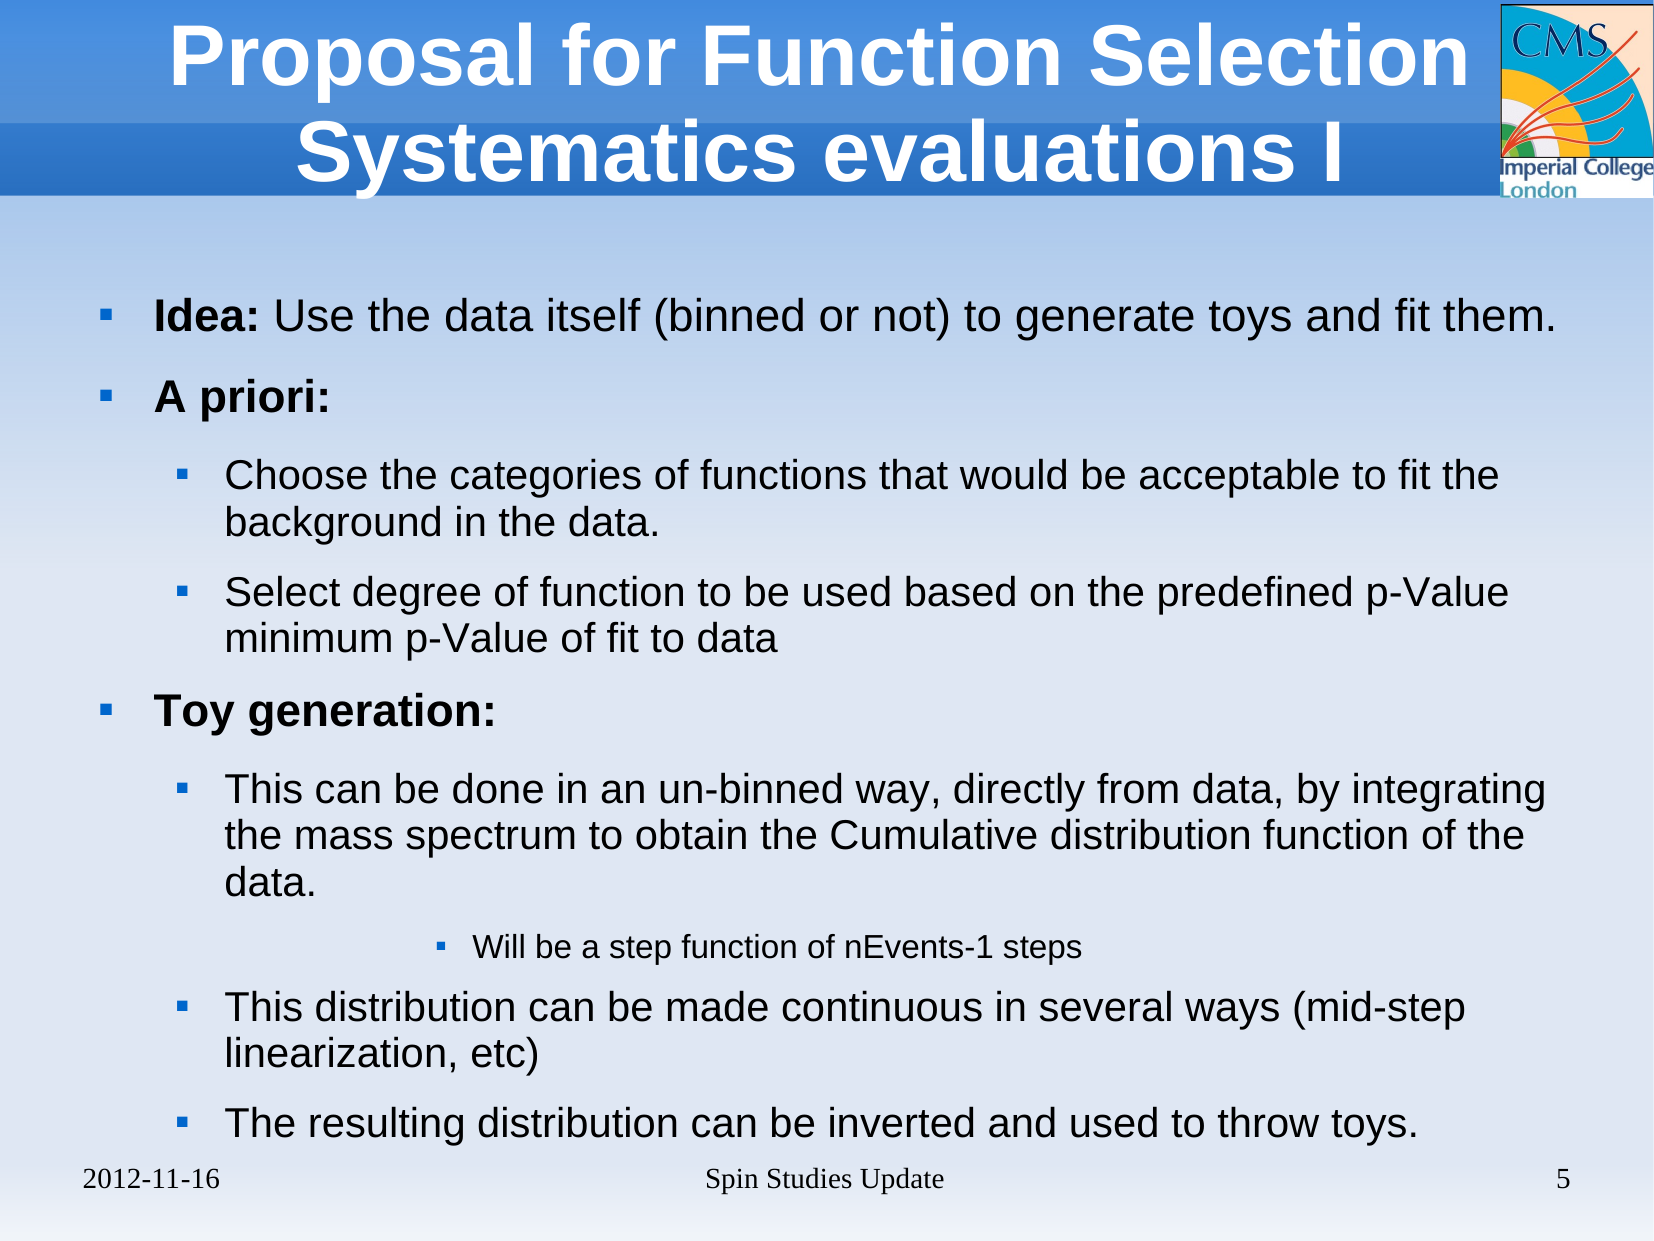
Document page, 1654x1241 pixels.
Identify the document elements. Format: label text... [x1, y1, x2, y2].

picture [0, 0, 1654, 1241]
title Proposal for Function Selection Systematics evaluations I [76, 0, 1565, 208]
list Idea: Use the data itself (binned or not) to generate toys and fit them. A priori: Choose the categories of functions that would be acceptable to fit the background in the data. Select degree of function to be used based on the predefined p-Value minimum p-Value of fit to data Toy generation: This can be done in an un-binned way, directly from data, by integrating the mass spectrum to obtain the Cumulative distribution function of the data. Will be a step function of nEvents-1 steps This distribution can be made continuous in several ways (mid-step linearization, etc) The resulting distribution can be inverted and used to throw toys. [82, 290, 1571, 1147]
